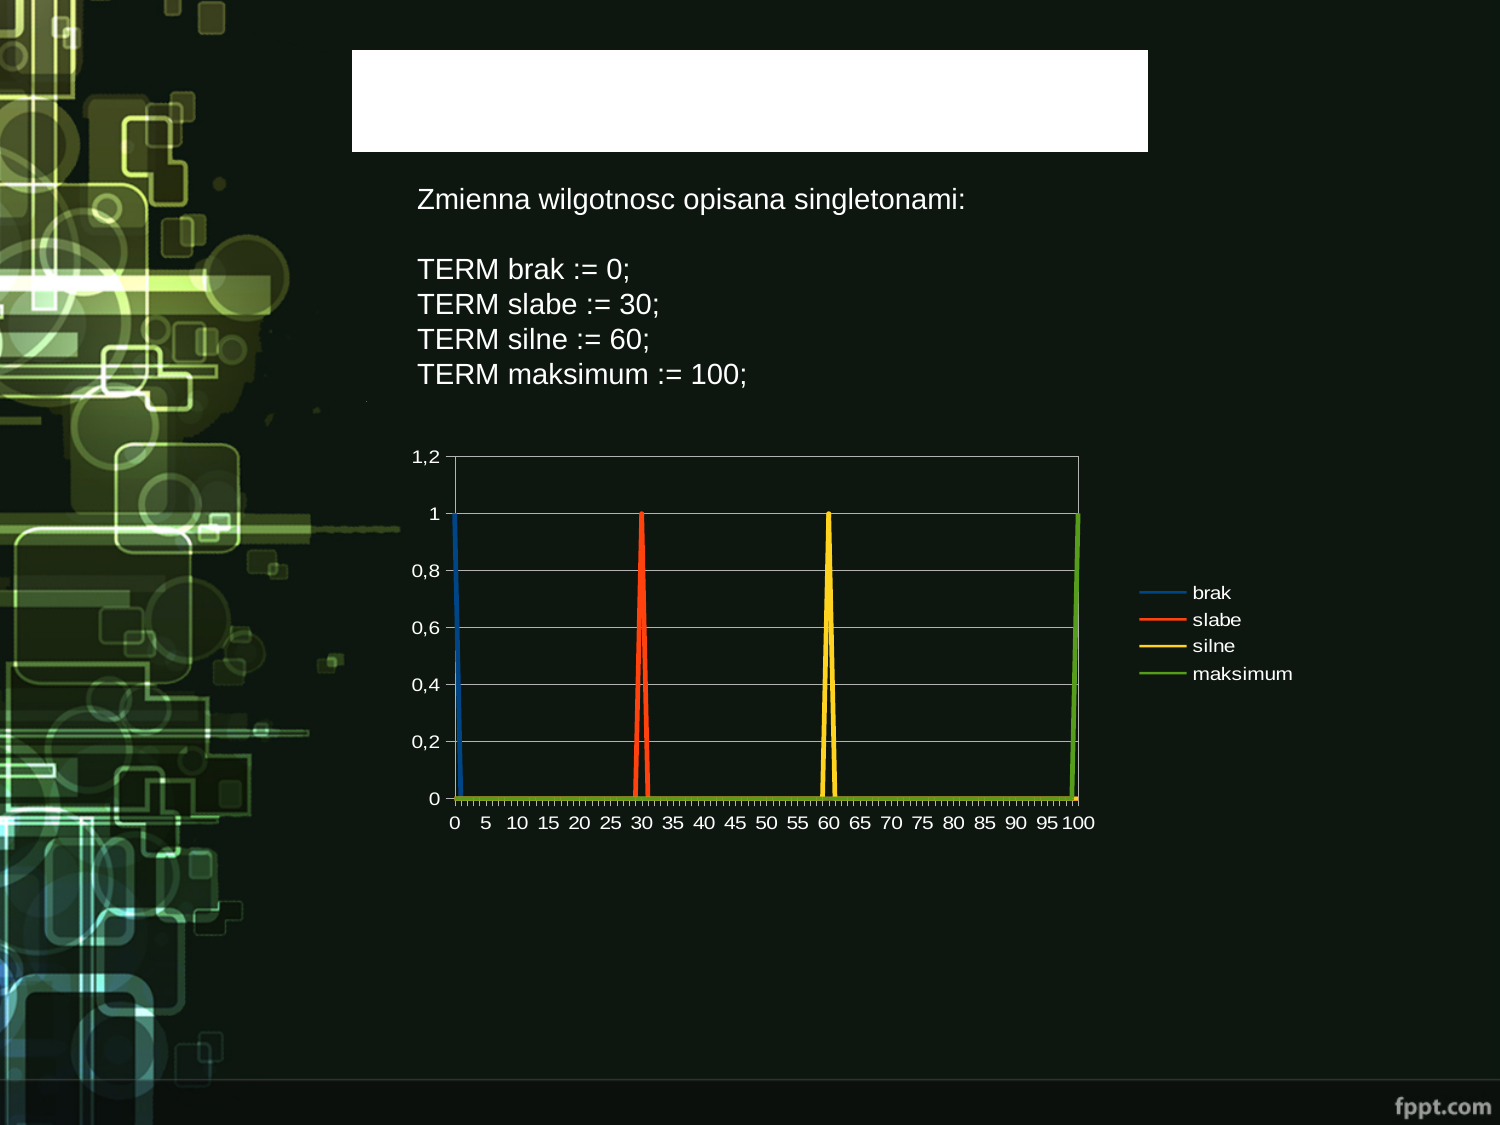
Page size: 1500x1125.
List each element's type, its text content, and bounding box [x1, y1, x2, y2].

picture [0, 0, 1500, 1125]
title Zmienne wyjściowe [75, 2, 1426, 190]
text_box Zmienna wilgotnosc opisana singletonami: TERM brak := 0; TERM slabe := 30; TERM silne := 60; TERM maksimum := 100; [402, 172, 1153, 433]
